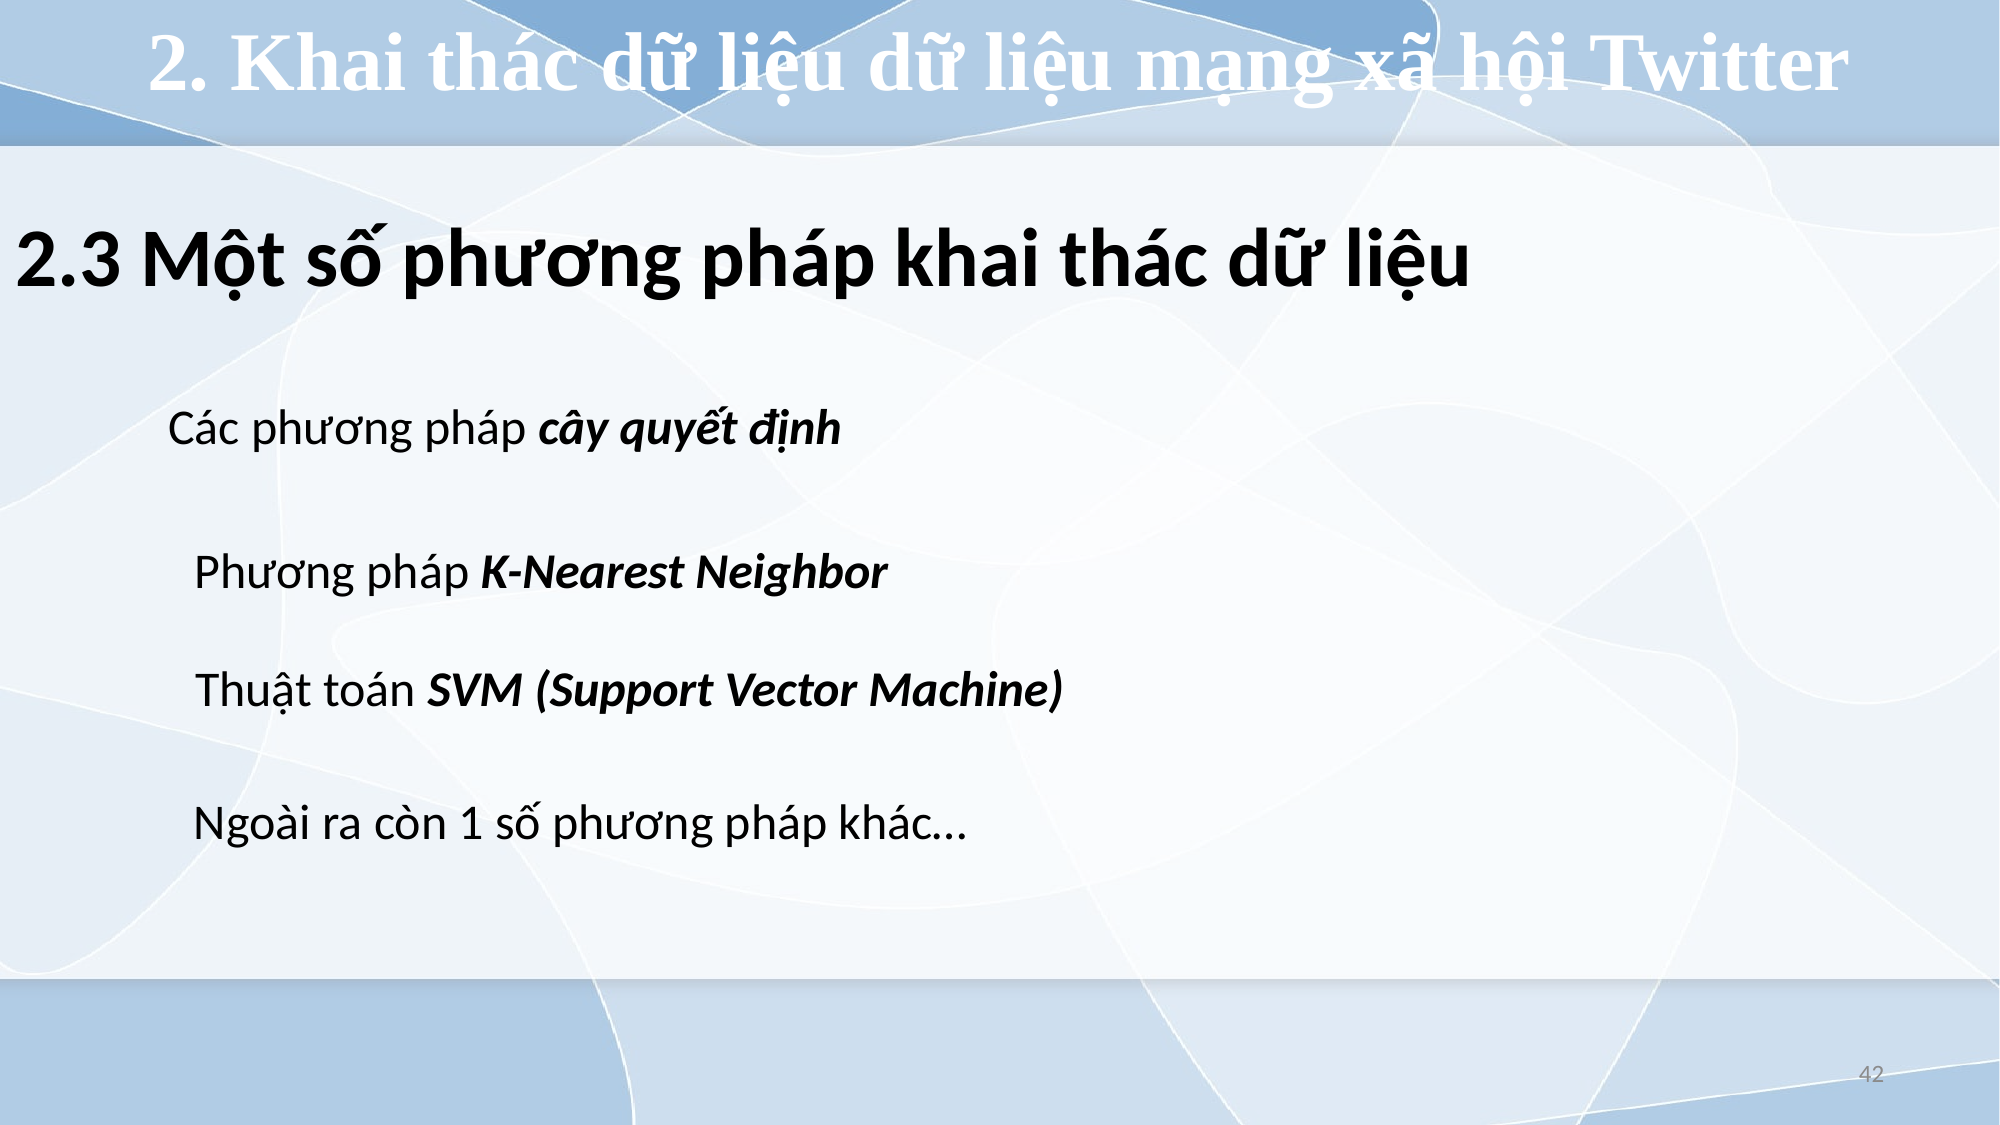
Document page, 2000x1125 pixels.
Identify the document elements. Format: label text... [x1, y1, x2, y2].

title 2.3 Một số phương pháp khai thác dữ liệu [0, 153, 1988, 354]
text_box Thuật toán SVM (Support Vector Machine) [180, 649, 1079, 725]
text_box 2. Khai thác dữ liệu dữ liệu mạng xã hội Twitter [0, 0, 2000, 115]
text_box Ngoài ra còn 1 số phương pháp khác… [179, 782, 983, 858]
slide_number <number> [1432, 1042, 1900, 1103]
text_box Phương pháp K-Nearest Neighbor [179, 531, 904, 607]
text_box Các phương pháp cây quyết định [153, 387, 857, 463]
